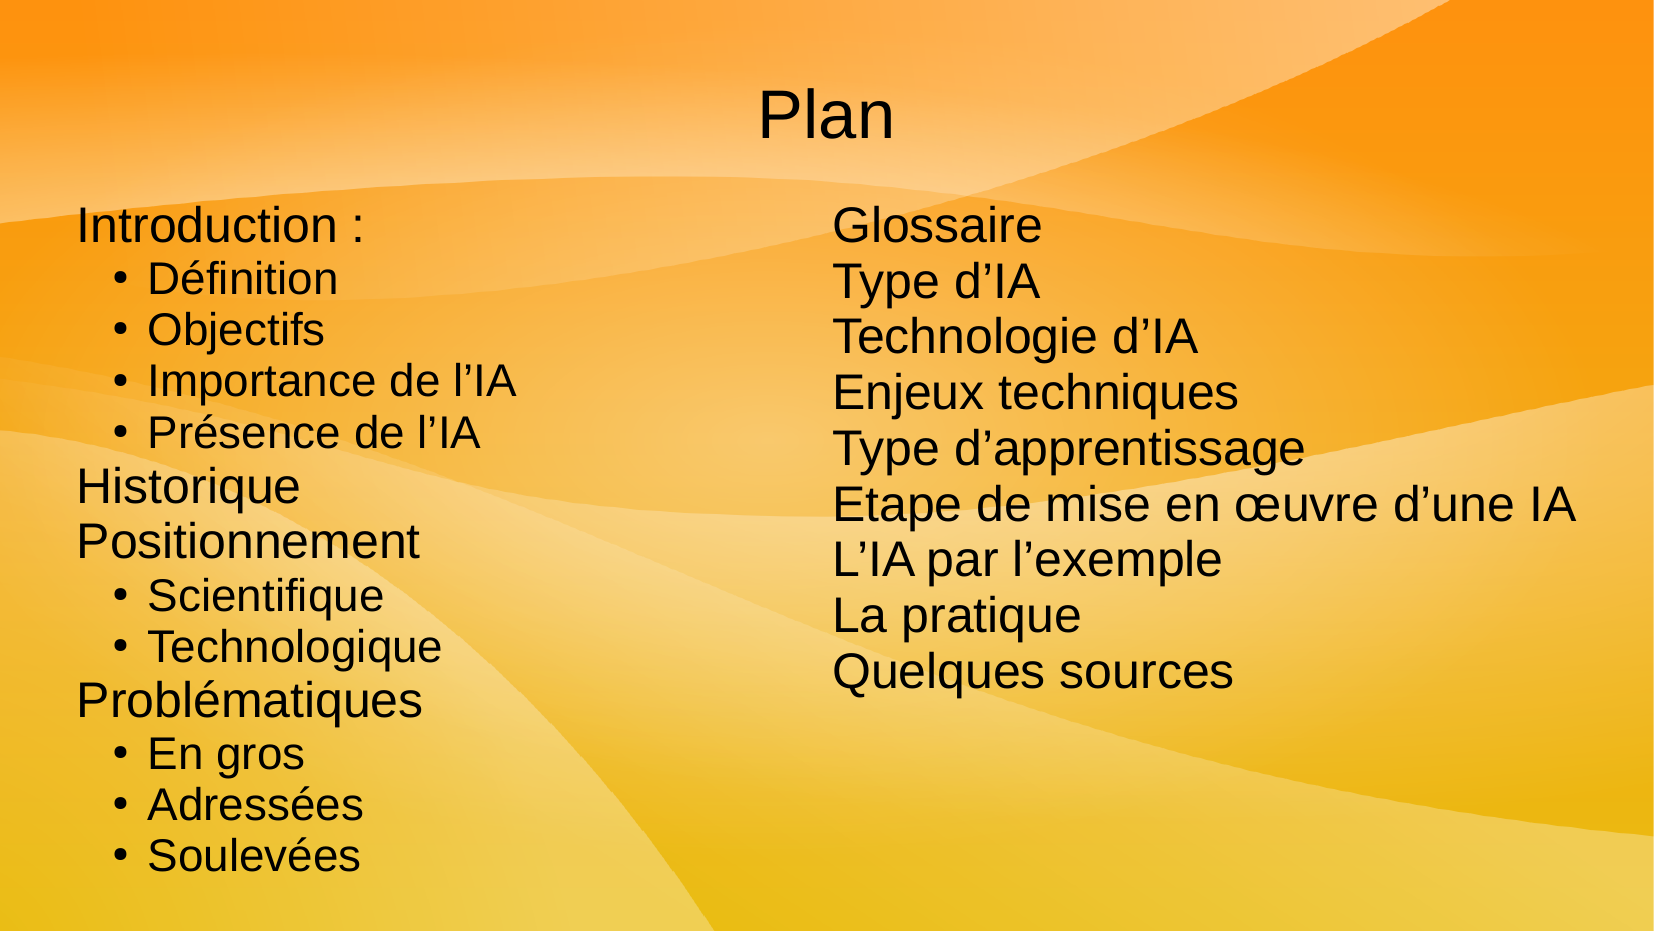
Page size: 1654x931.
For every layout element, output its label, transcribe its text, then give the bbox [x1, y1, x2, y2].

title Plan [82, 37, 1571, 193]
picture [0, 0, 1654, 931]
subtitle Introduction : Définition Objectifs Importance de l’IA Présence de l’IA Historique Positionnement Scientifique Technologique Problématiques En gros Adressées Soulevées [76, 197, 770, 924]
text_box Glossaire Type d’IA Technologie d’IA Enjeux techniques Type d’apprentissage Etape de mise en œuvre d’une IA L’IA par l’exemple La pratique Quelques sources [832, 197, 1607, 886]
